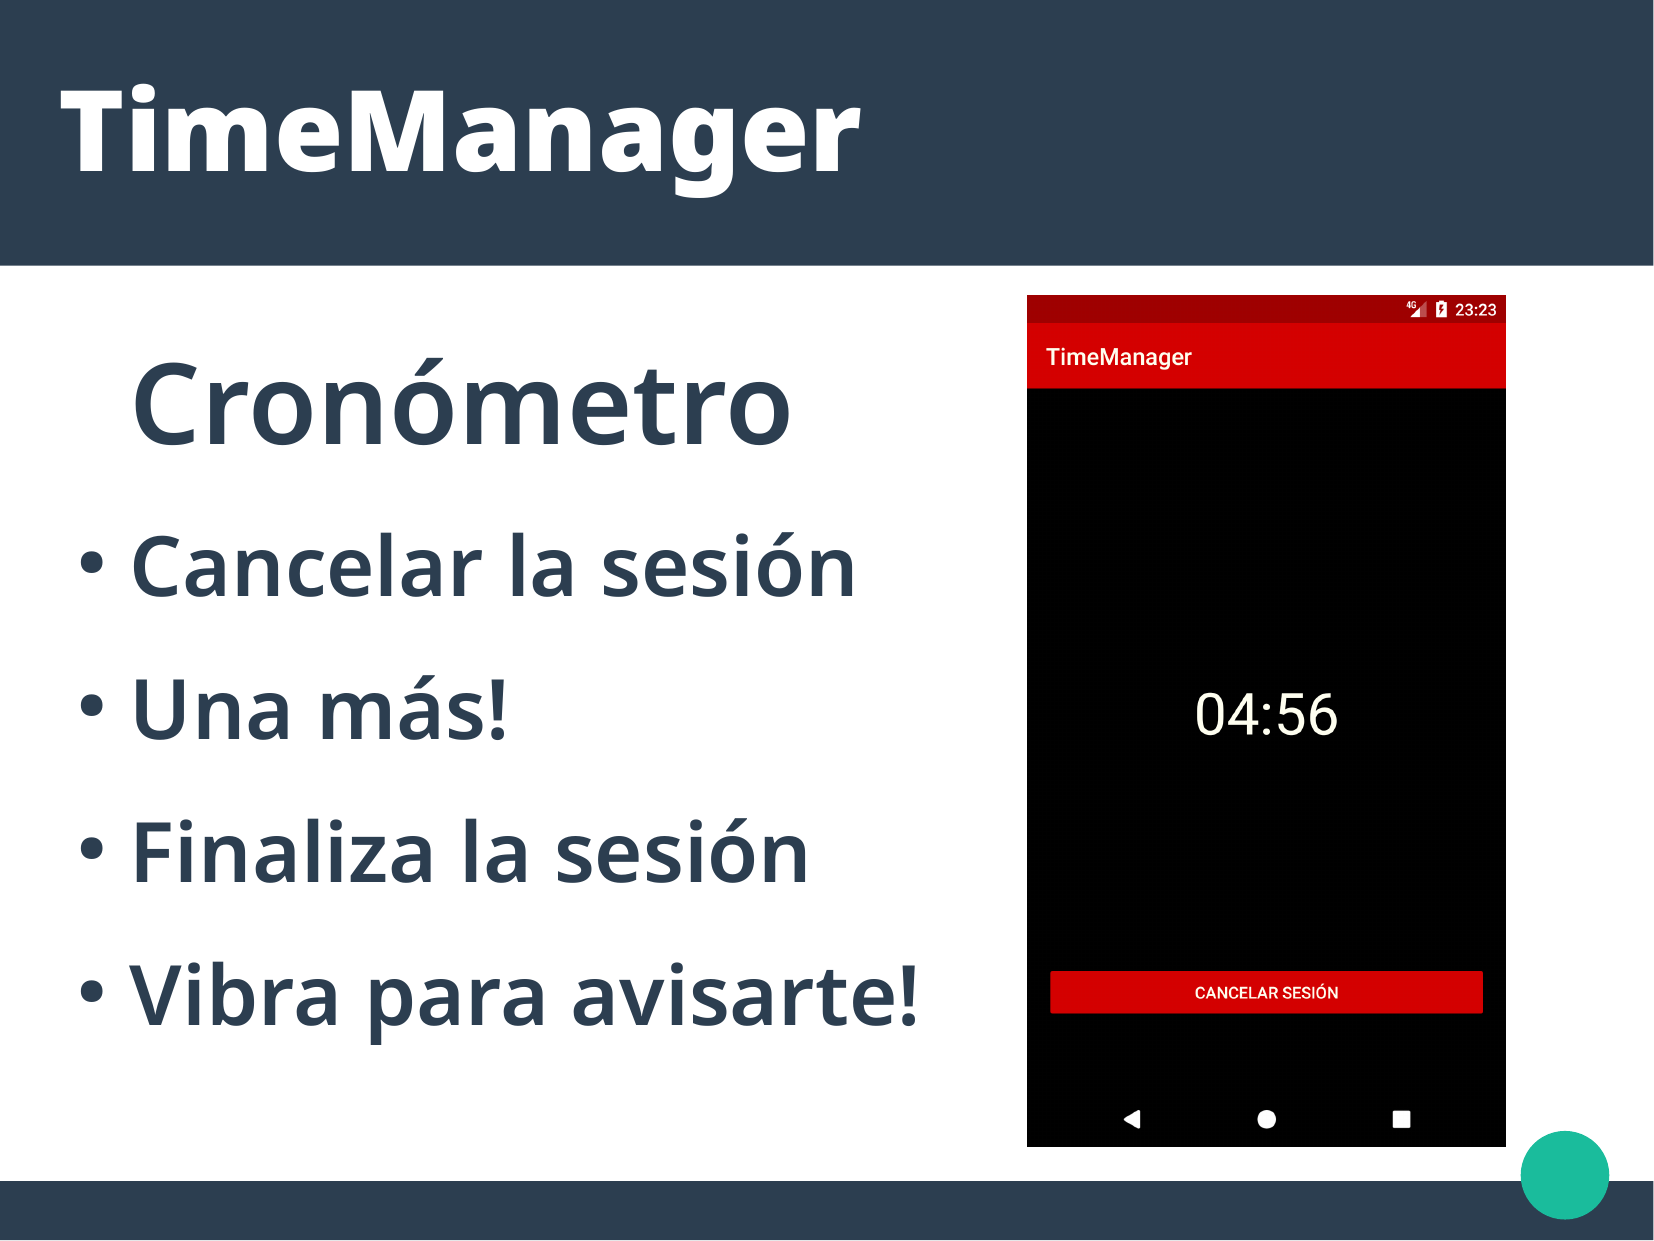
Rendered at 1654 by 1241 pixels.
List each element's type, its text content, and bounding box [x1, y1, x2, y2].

picture [1027, 295, 1506, 1147]
list Cronómetro Cancelar la sesión Una más! Finaliza la sesión Vibra para avisarte! [59, 324, 1595, 1152]
title TimeManager [59, 49, 1595, 207]
